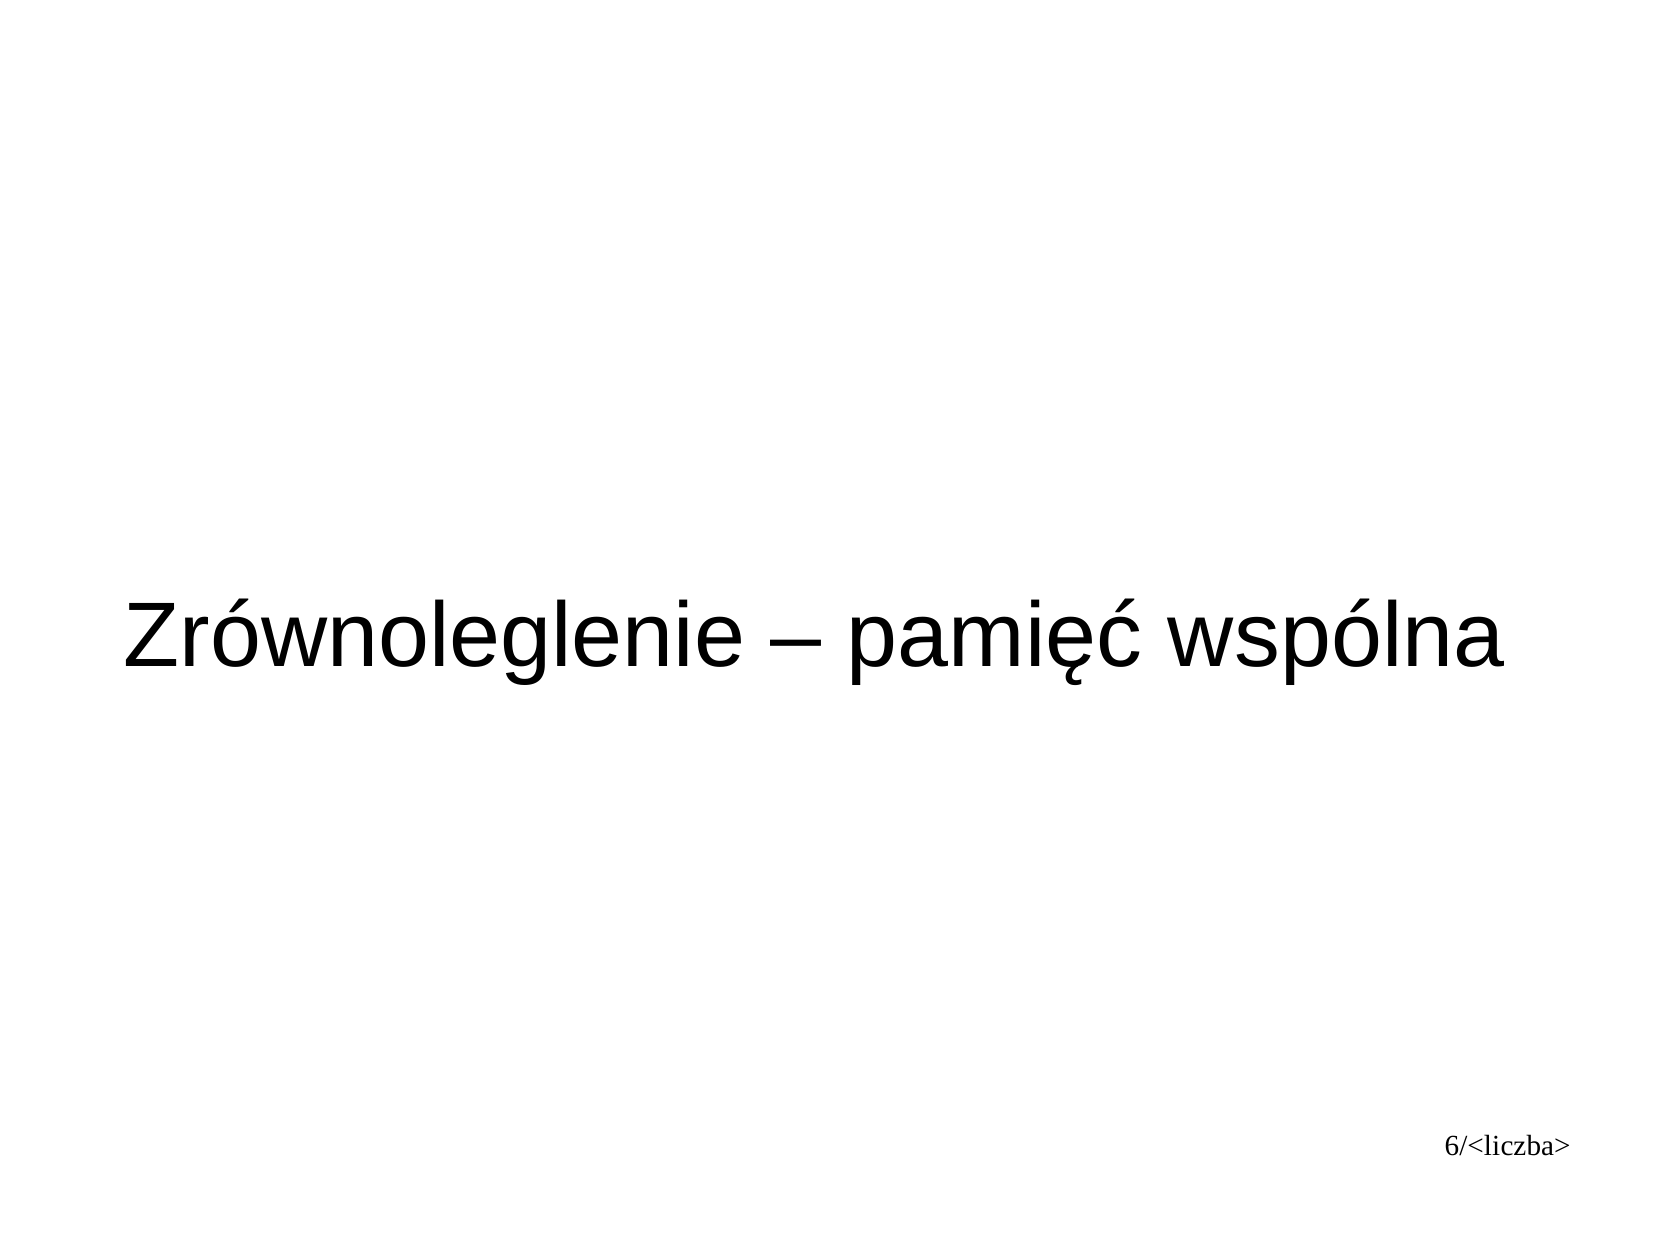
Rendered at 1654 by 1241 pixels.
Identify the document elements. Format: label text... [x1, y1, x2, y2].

title Zrównoleglenie – pamięć wspólna [70, 531, 1560, 739]
